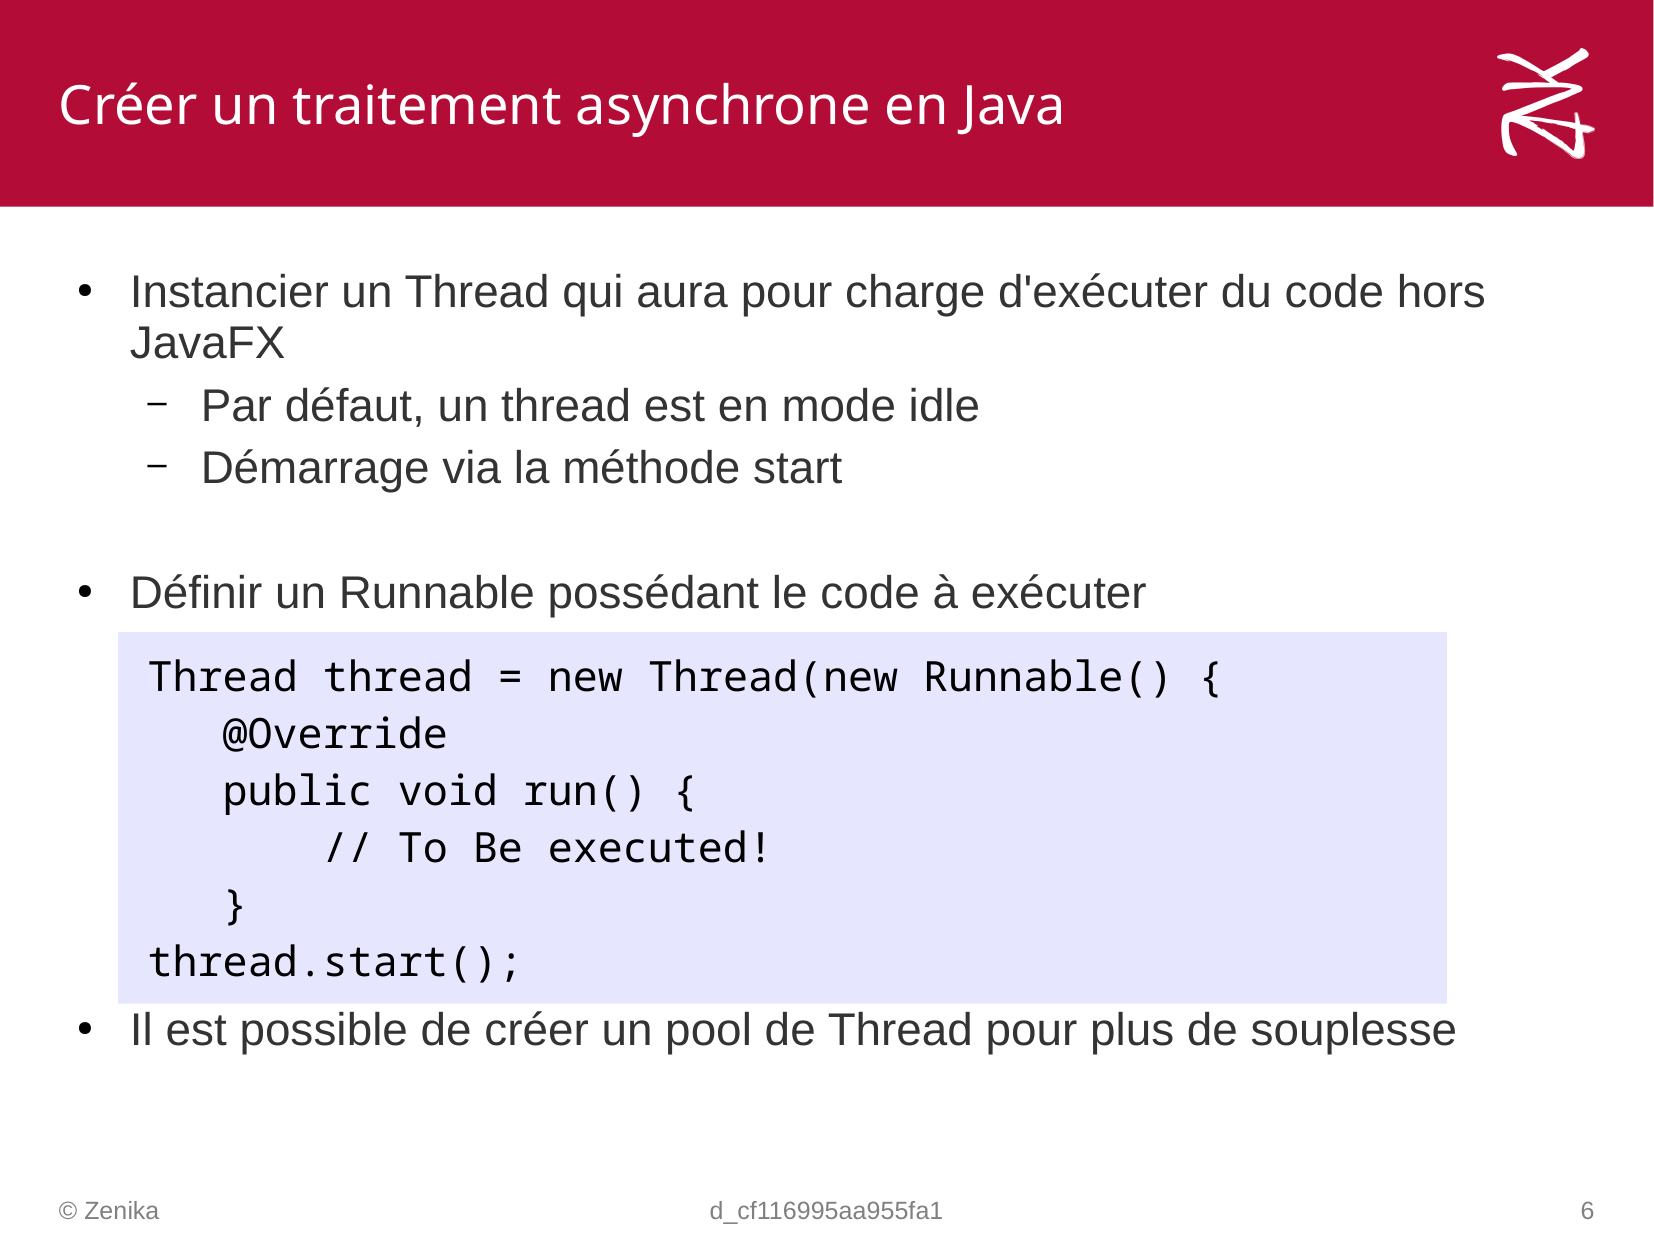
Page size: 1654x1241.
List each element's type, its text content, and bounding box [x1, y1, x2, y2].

list Instancier un Thread qui aura pour charge d'exécuter du code hors JavaFX Par défaut, un thread est en mode idle Démarrage via la méthode start Définir un Runnable possédant le code à exécuter Il est possible de créer un pool de Thread pour plus de souplesse [59, 265, 1595, 1152]
title Créer un traitement asynchrone en Java [59, 29, 1595, 178]
text_box Thread thread = new Thread(new Runnable() { @Override public void run() { // To Be executed! } thread.start(); [118, 632, 1447, 953]
